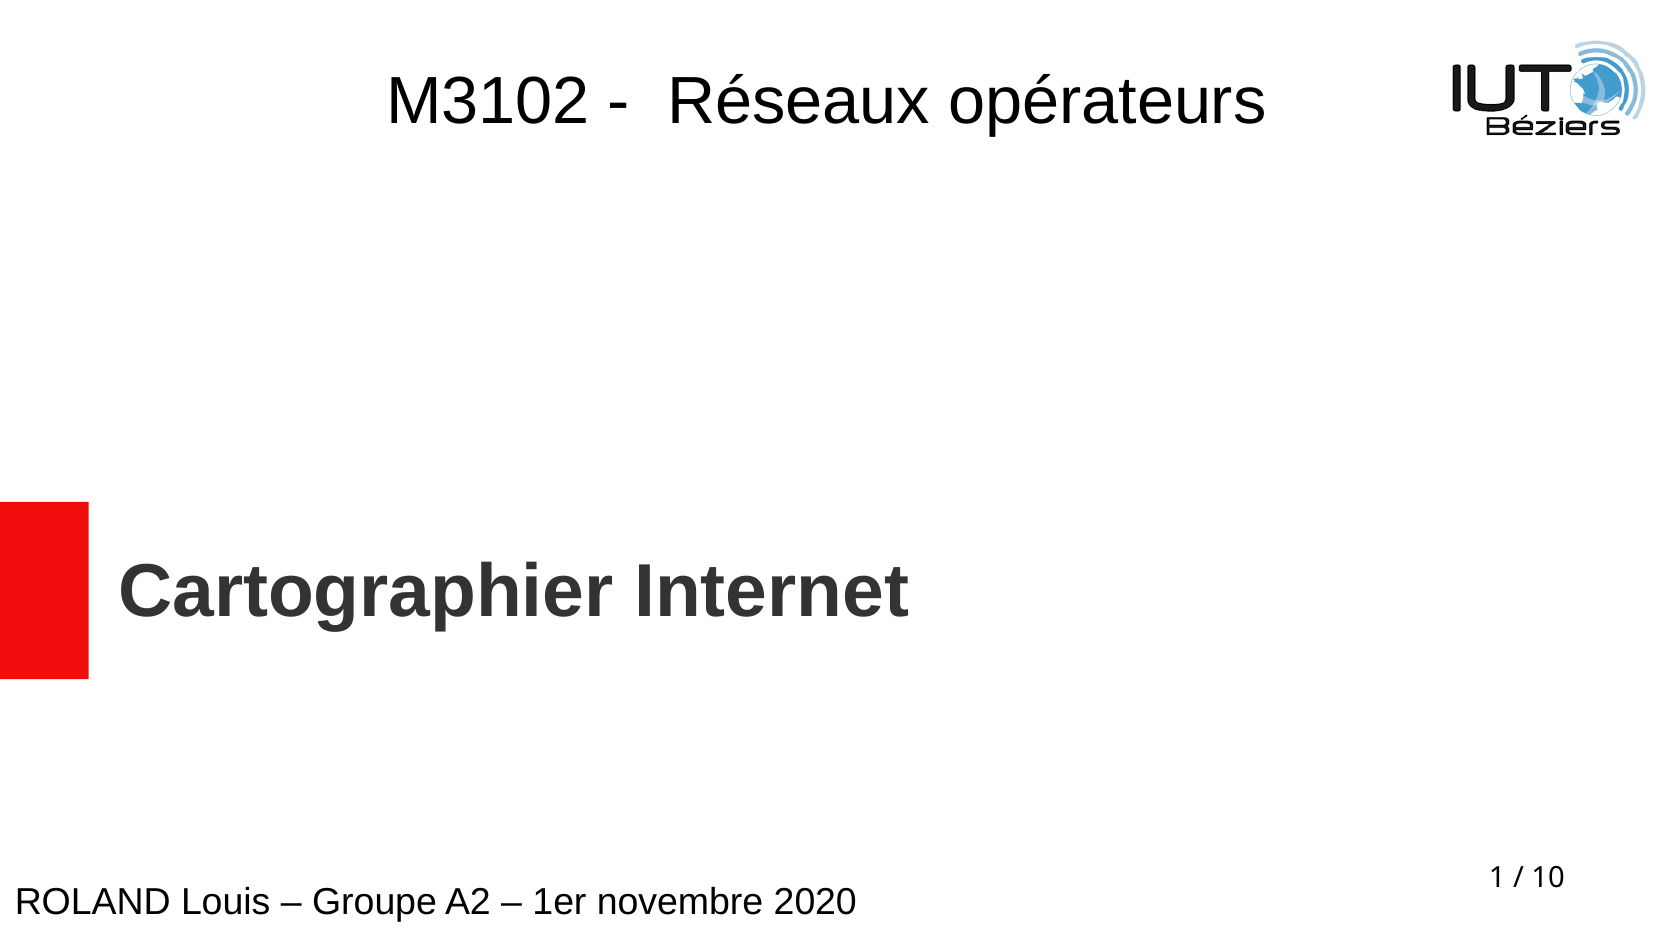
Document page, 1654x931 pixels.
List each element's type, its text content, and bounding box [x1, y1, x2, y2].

text_box ROLAND Louis – Groupe A2 – 1er novembre 2020 [0, 873, 1477, 931]
picture [1443, 11, 1654, 160]
title Cartographier Internet [118, 501, 1536, 680]
subtitle M3102 - Réseaux opérateurs [118, 41, 1443, 160]
